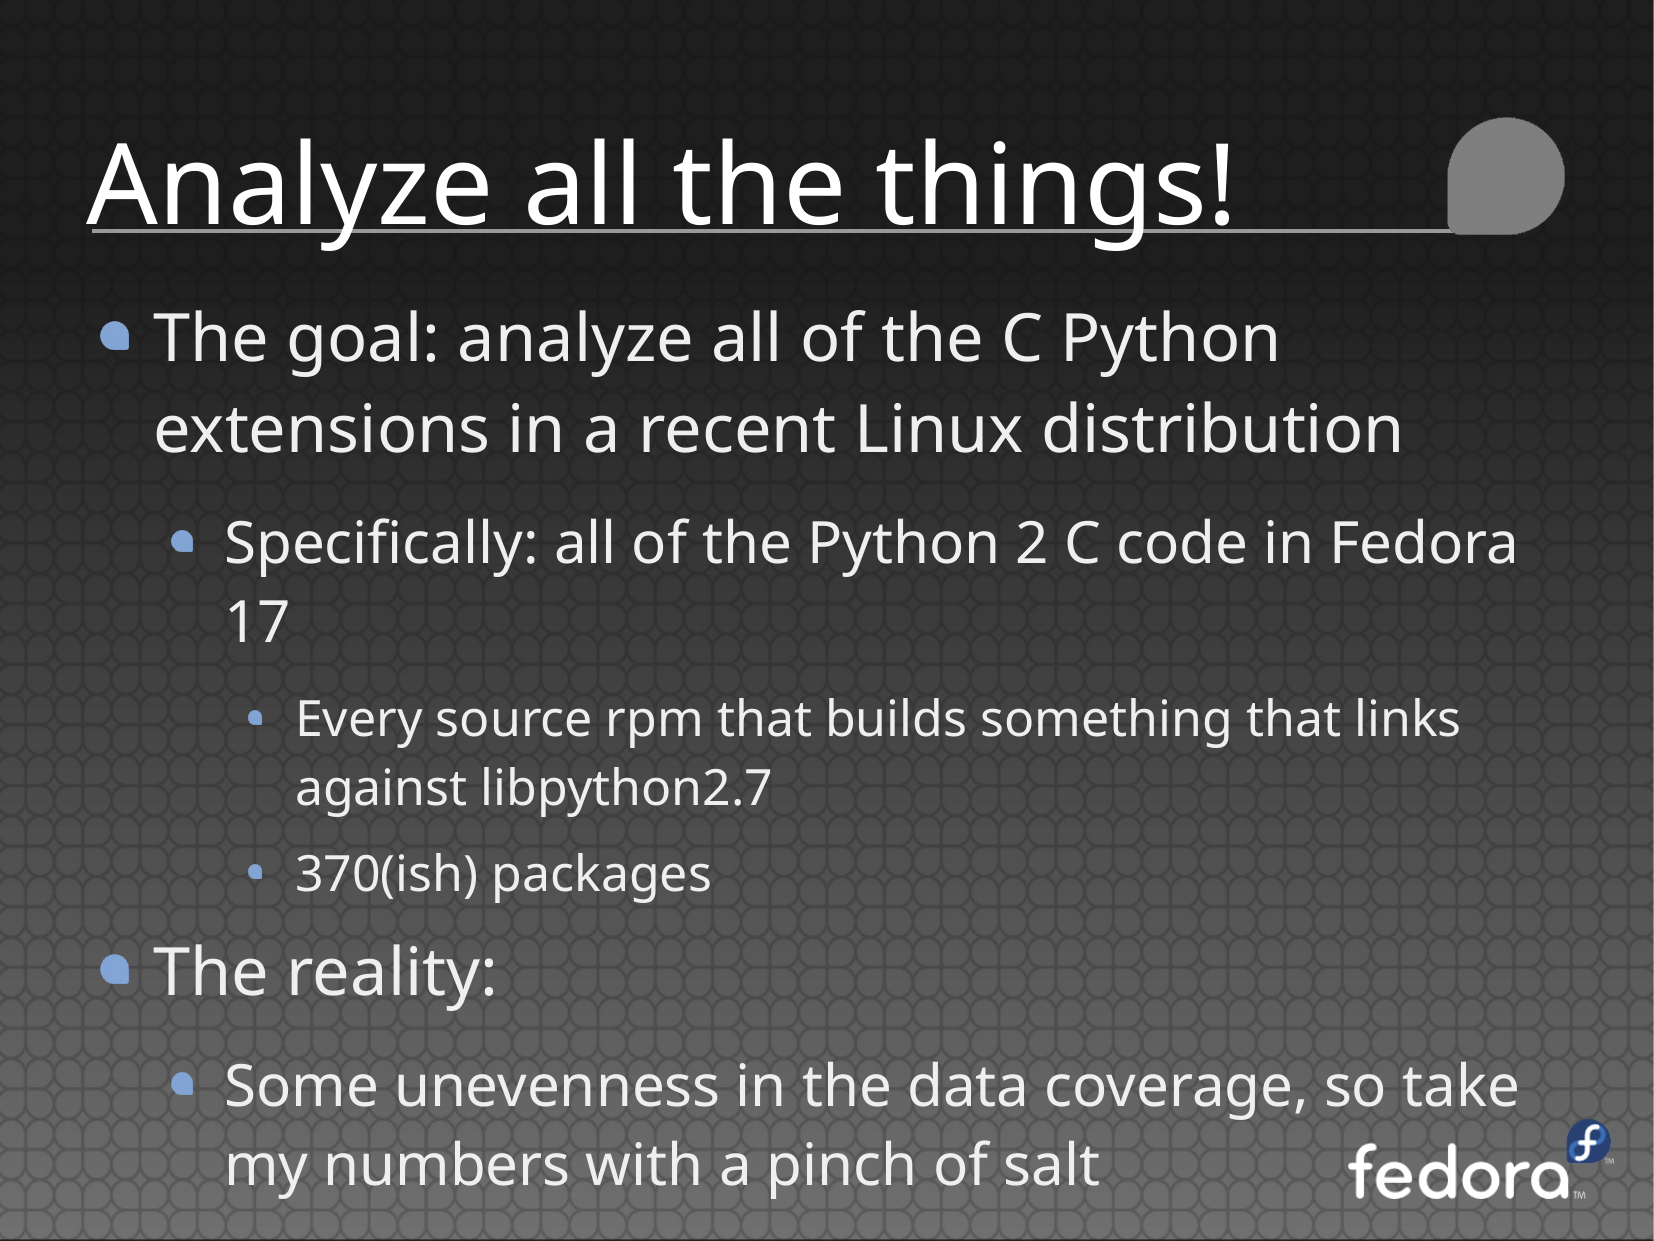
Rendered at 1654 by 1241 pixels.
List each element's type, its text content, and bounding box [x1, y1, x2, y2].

list The goal: analyze all of the C Python extensions in a recent Linux distribution Specifically: all of the Python 2 C code in Fedora 17 Every source rpm that builds something that links against libpython2.7 370(ish) packages The reality: Some unevenness in the data coverage, so take my numbers with a pinch of salt Lots of bugfixing as I went... [82, 290, 1571, 1111]
title Analyze all the things! [86, 110, 1576, 251]
picture [0, 0, 1654, 1241]
